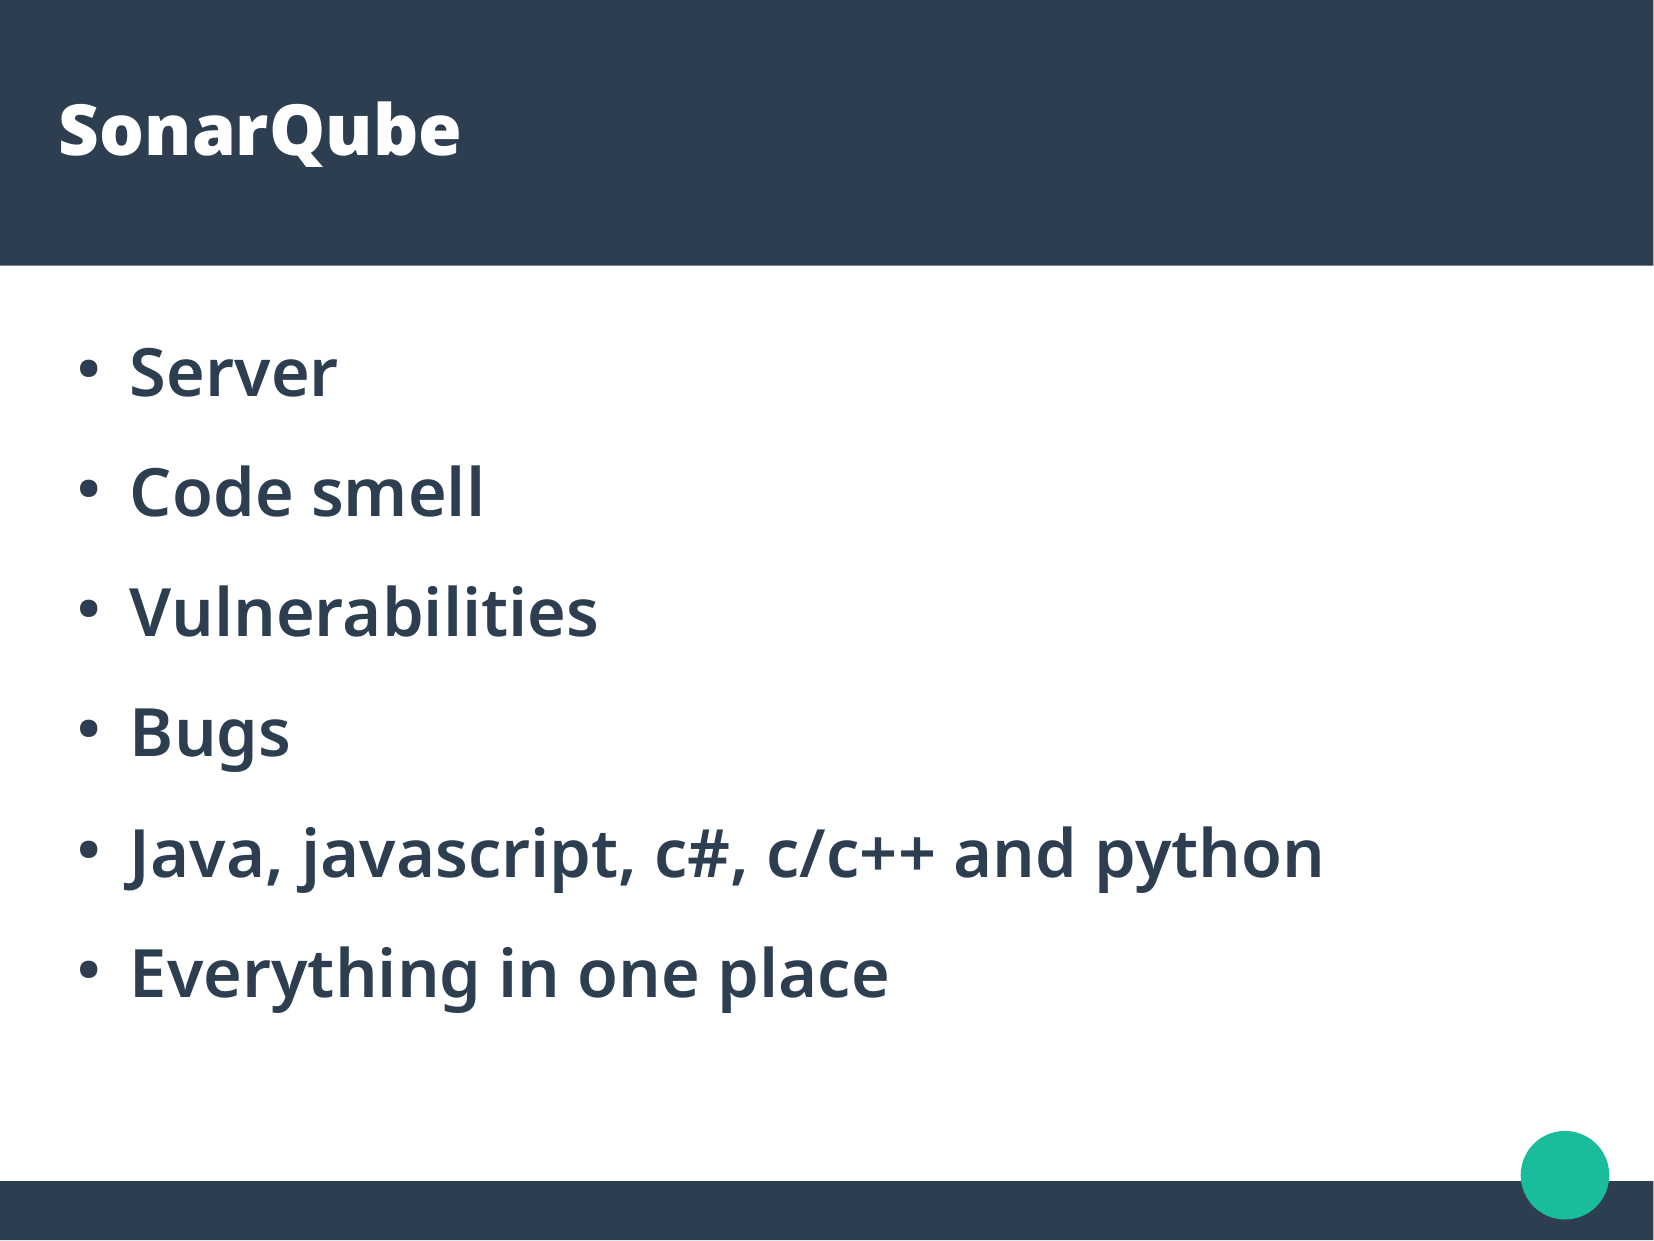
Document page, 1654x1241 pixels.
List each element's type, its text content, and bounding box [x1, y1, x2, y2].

title SonarQube [59, 49, 1595, 207]
list Server Code smell Vulnerabilities Bugs Java, javascript, c#, c/c++ and python Everything in one place [59, 324, 1595, 1152]
